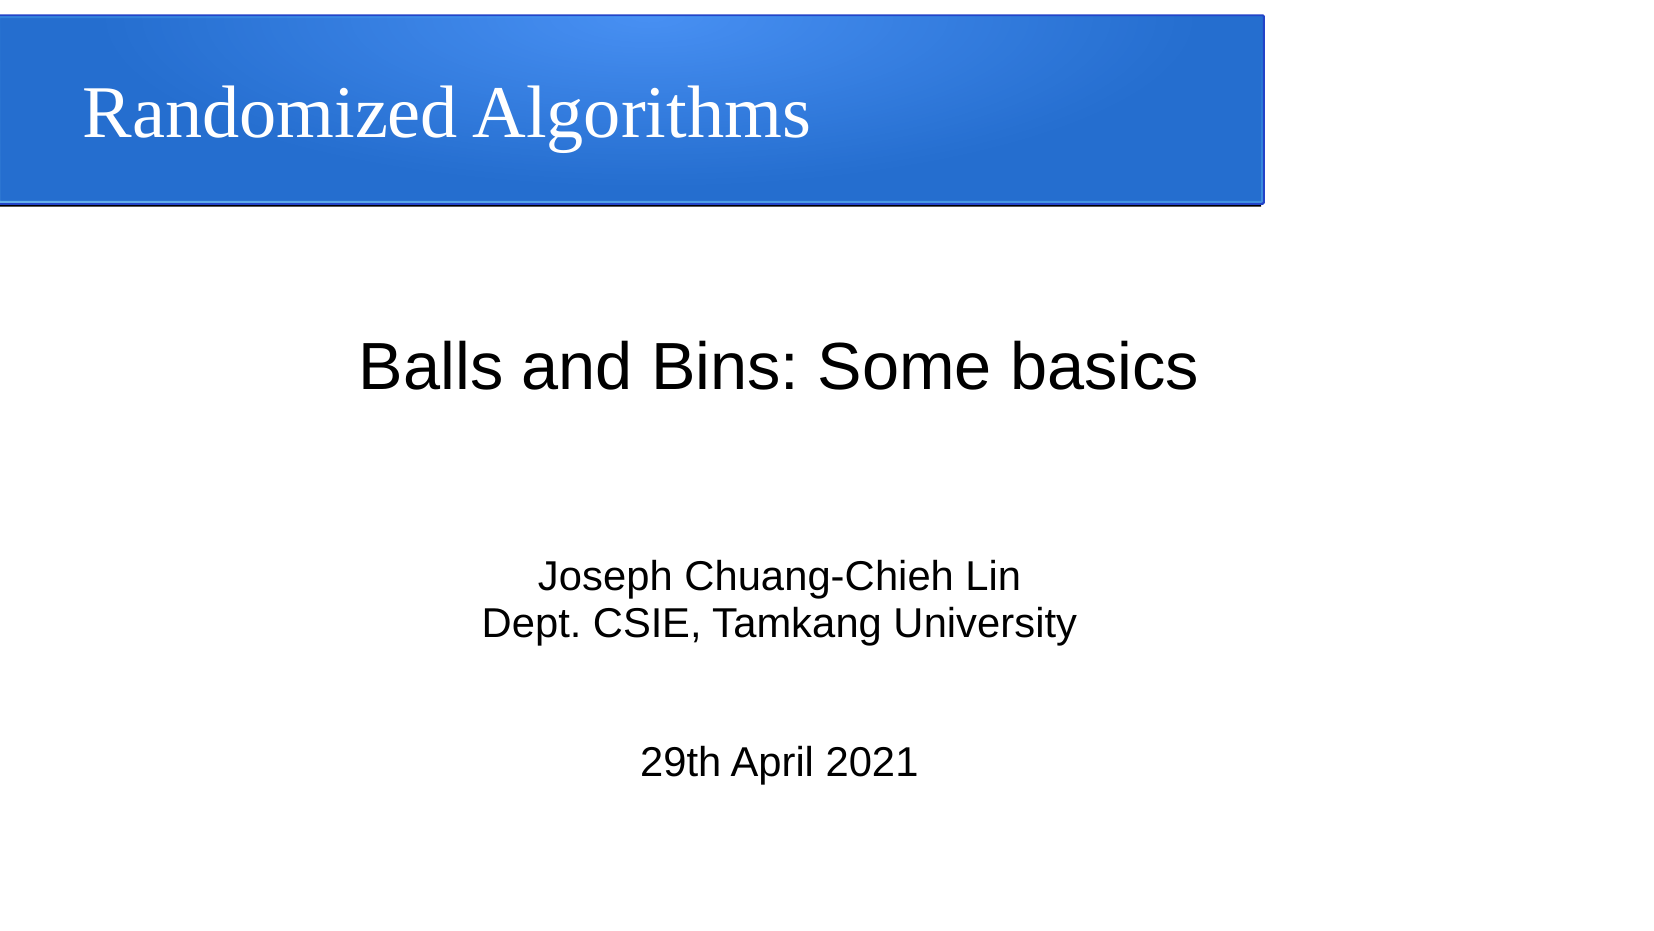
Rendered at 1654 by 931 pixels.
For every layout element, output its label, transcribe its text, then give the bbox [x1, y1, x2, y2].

title Randomized Algorithms [82, 35, 1235, 189]
subtitle Balls and Bins: Some basics Joseph Chuang-Chieh Lin Dept. CSIE, Tamkang University 29th April 2021 [35, 224, 1524, 815]
